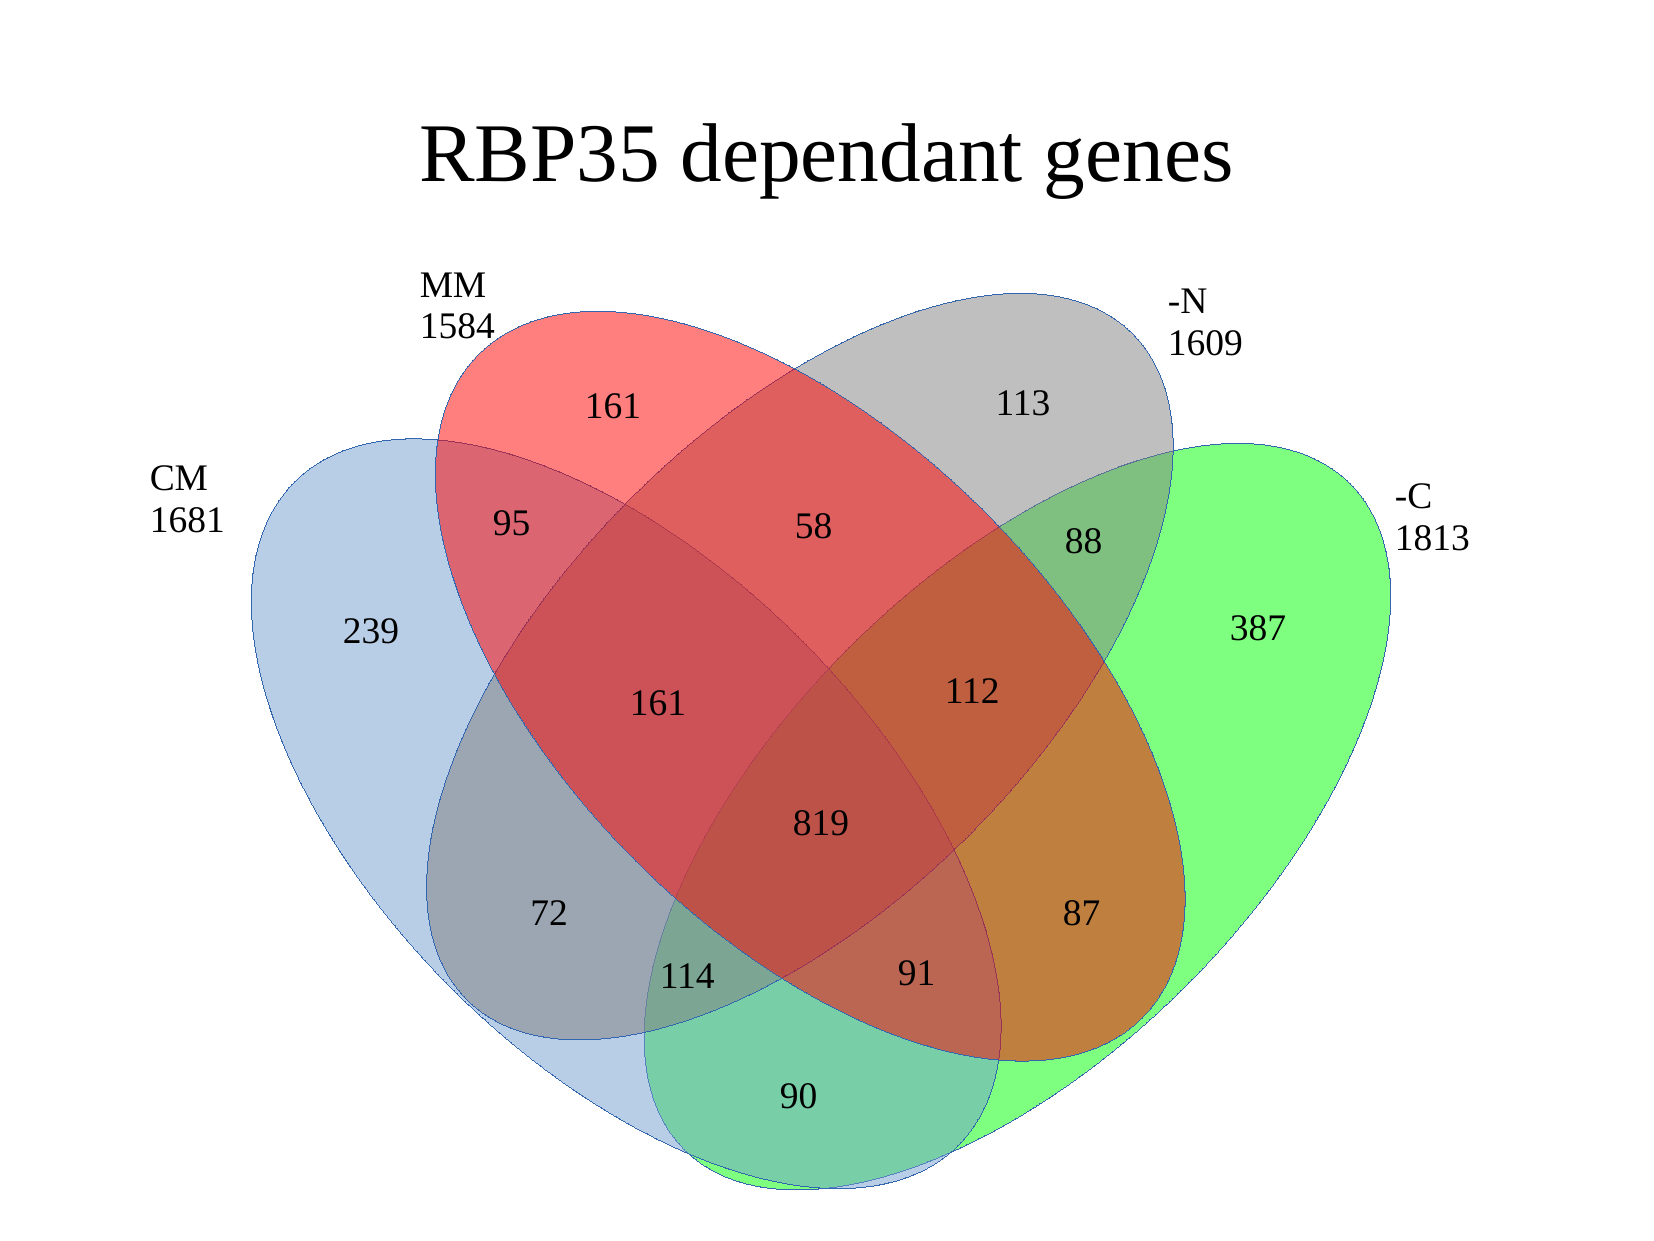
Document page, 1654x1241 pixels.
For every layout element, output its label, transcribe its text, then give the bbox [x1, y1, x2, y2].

text_box -N 1609 [1153, 273, 1276, 372]
text_box -C 1813 [1380, 468, 1501, 567]
text_box [251, 293, 1391, 1190]
text_box 58 [780, 498, 872, 556]
text_box 387 [1215, 600, 1322, 657]
text_box 95 [478, 495, 571, 552]
text_box 72 [515, 885, 608, 942]
text_box 112 [930, 663, 1022, 721]
text_box 114 [645, 948, 737, 1006]
text_box 90 [765, 1068, 857, 1126]
text_box 819 [778, 795, 871, 852]
text_box 87 [1048, 885, 1141, 942]
text_box 161 [570, 378, 676, 436]
text_box 161 [615, 675, 707, 732]
text_box 113 [980, 375, 1081, 432]
text_box 91 [883, 945, 976, 1002]
text_box 239 [328, 603, 421, 661]
text_box MM 1584 [405, 256, 526, 355]
title RBP35 dependant genes [82, 49, 1571, 257]
text_box CM 1681 [135, 450, 257, 549]
text_box 88 [1050, 513, 1142, 571]
